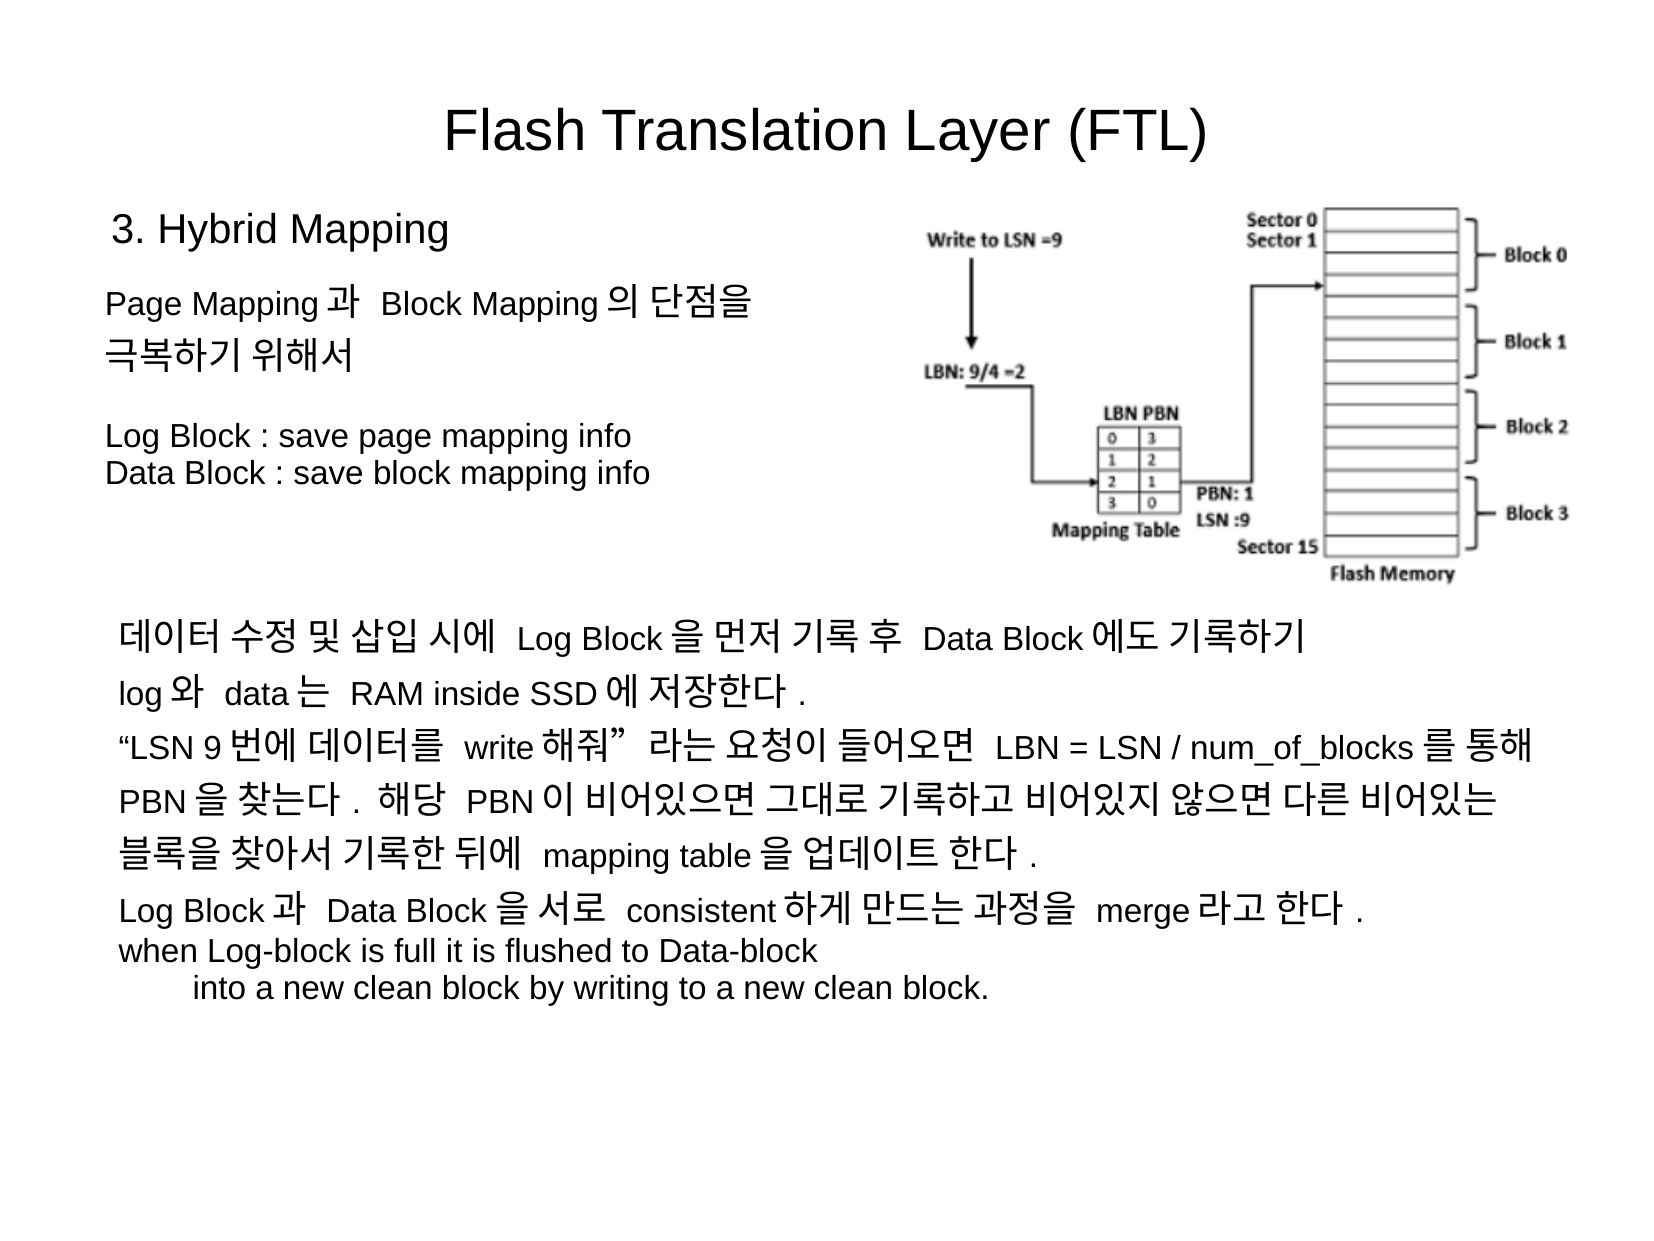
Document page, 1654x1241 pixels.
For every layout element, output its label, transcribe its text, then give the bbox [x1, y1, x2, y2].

picture [900, 204, 1591, 595]
text_box Flash Translation Layer (FTL) [429, 90, 1225, 170]
text_box Page Mapping과 Block Mapping의 단점을 극복하기 위해서 Log Block : save page mapping info Data Block : save block mapping info [90, 264, 777, 539]
text_box 데이터 수정 및 삽입 시에 Log Block을 먼저 기록 후 Data Block에도 기록하기 log와 data는 RAM inside SSD에 저장한다. “LSN 9번에 데이터를 write해줘”라는 요청이 들어오면 LBN = LSN / num_of_blocks를 통해 PBN을 찾는다. 해당 PBN이 비어있으면 그대로 기록하고 비어있지 않으면 다른 비어있는 블록을 찾아서 기록한 뒤에 mapping table을 업데이트 한다. Log Block과 Data Block을 서로 consistent하게 만드는 과정을 merge라고 한다. when Log-block is full it is flushed to Data-block into a new clean block by writing to a new clean block. [103, 600, 1550, 1171]
text_box 3. Hybrid Mapping [96, 198, 466, 260]
